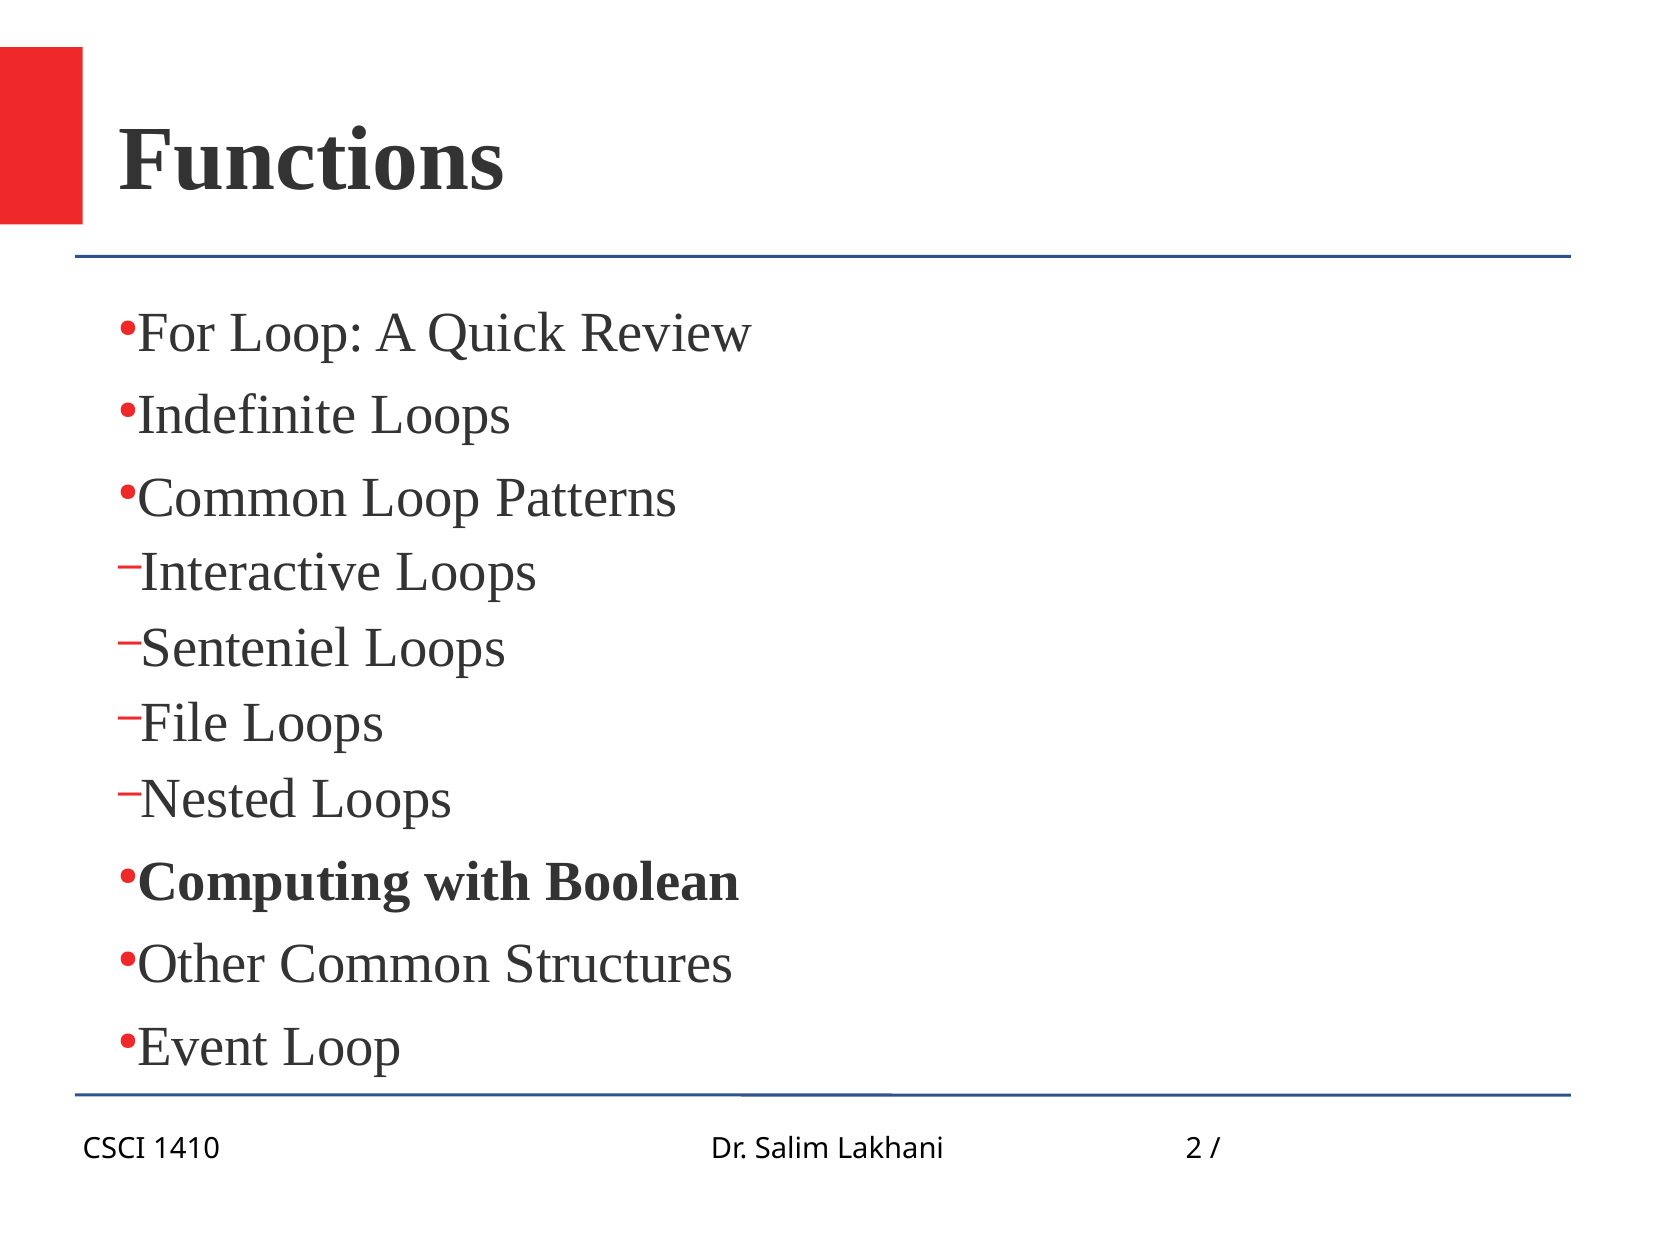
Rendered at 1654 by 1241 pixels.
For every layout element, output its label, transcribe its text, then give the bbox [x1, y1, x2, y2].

text_box Dr. Salim Lakhani [565, 1129, 1090, 1216]
list For Loop: A Quick Review Indefinite Loops Common Loop Patterns Interactive Loops Senteniel Loops File Loops Nested Loops Computing with Boolean Other Common Structures Event Loop [118, 295, 1536, 1080]
title Functions [118, 49, 1571, 257]
text_box / [1185, 1129, 1571, 1216]
text_box CSCI 1410 [82, 1129, 468, 1216]
